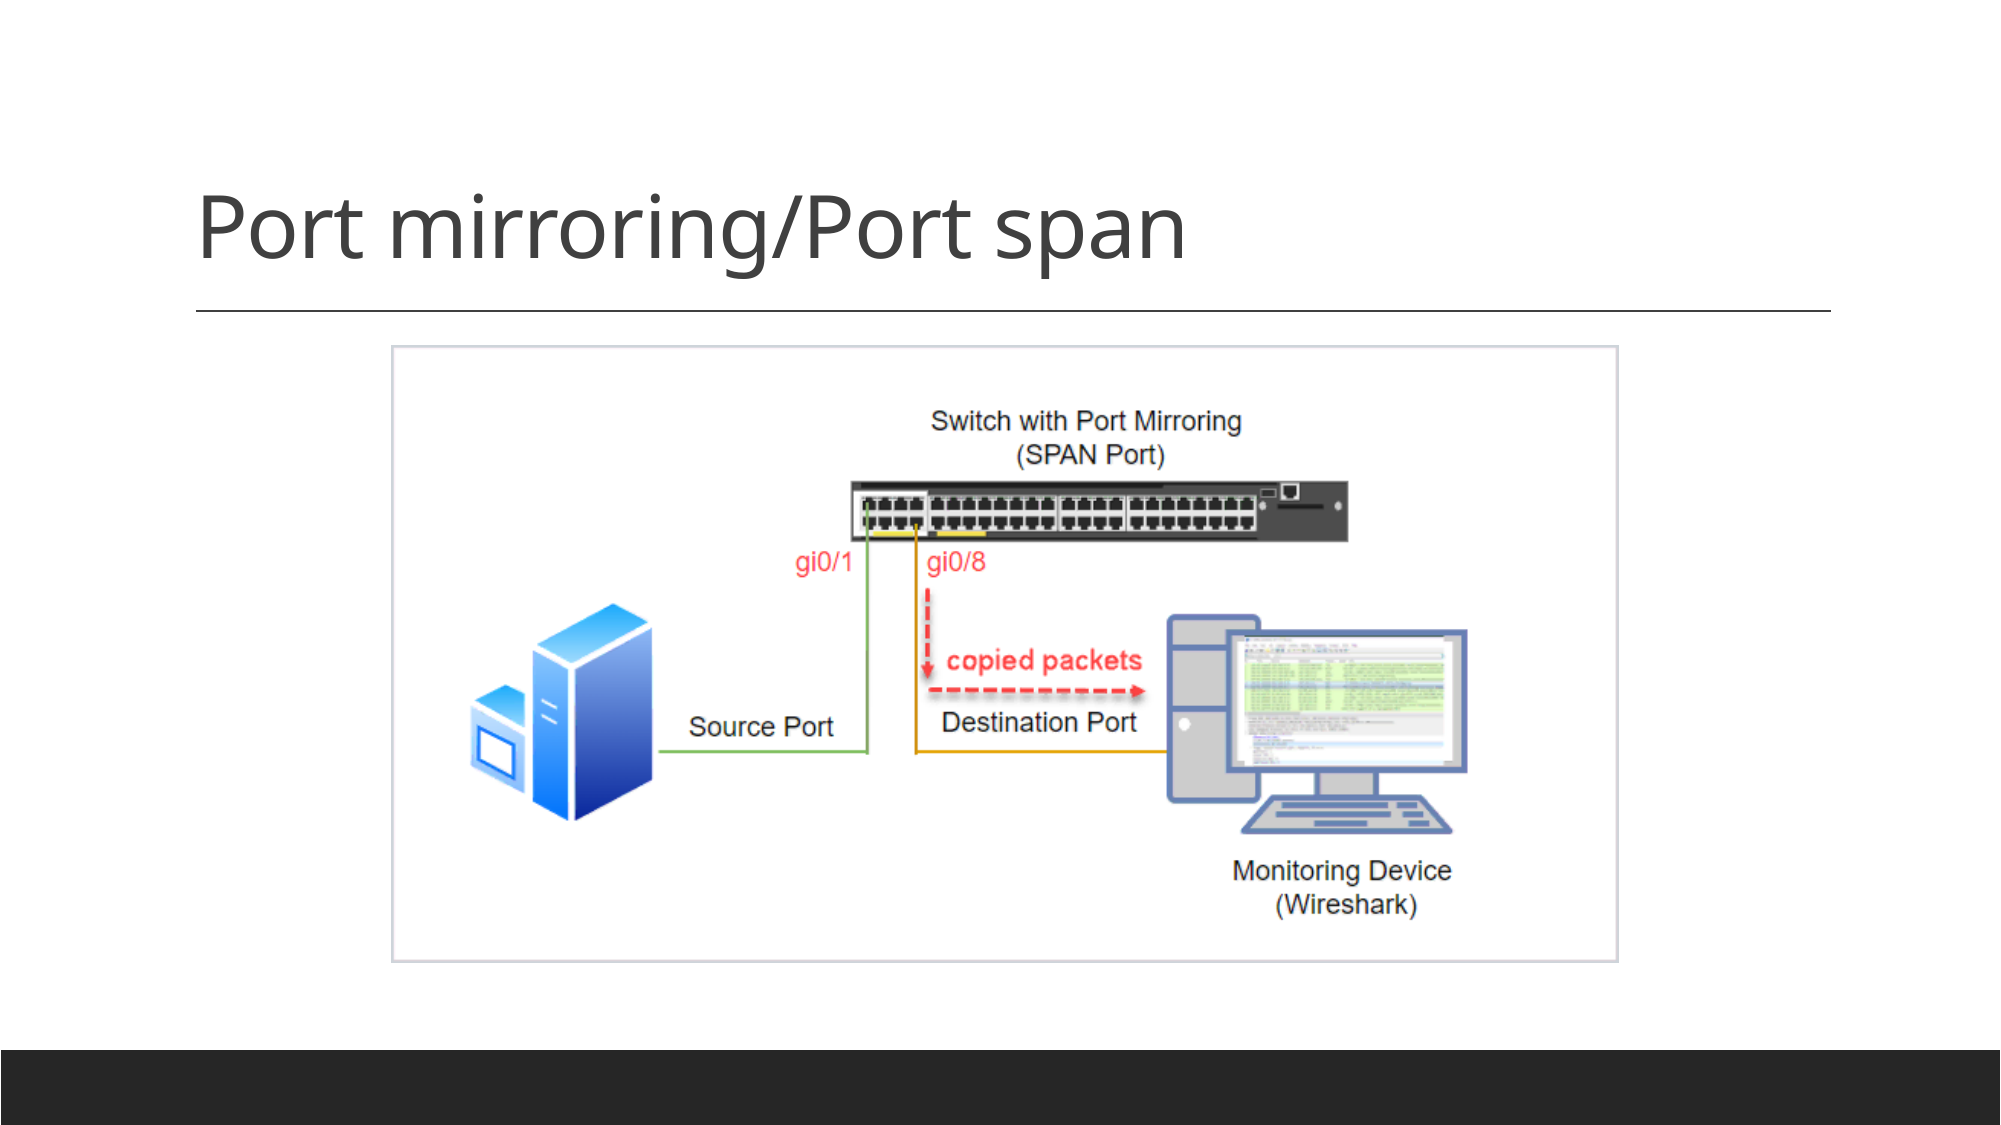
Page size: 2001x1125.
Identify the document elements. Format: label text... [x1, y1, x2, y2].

title Port mirroring/Port span [180, 47, 1831, 286]
picture [391, 345, 1619, 963]
